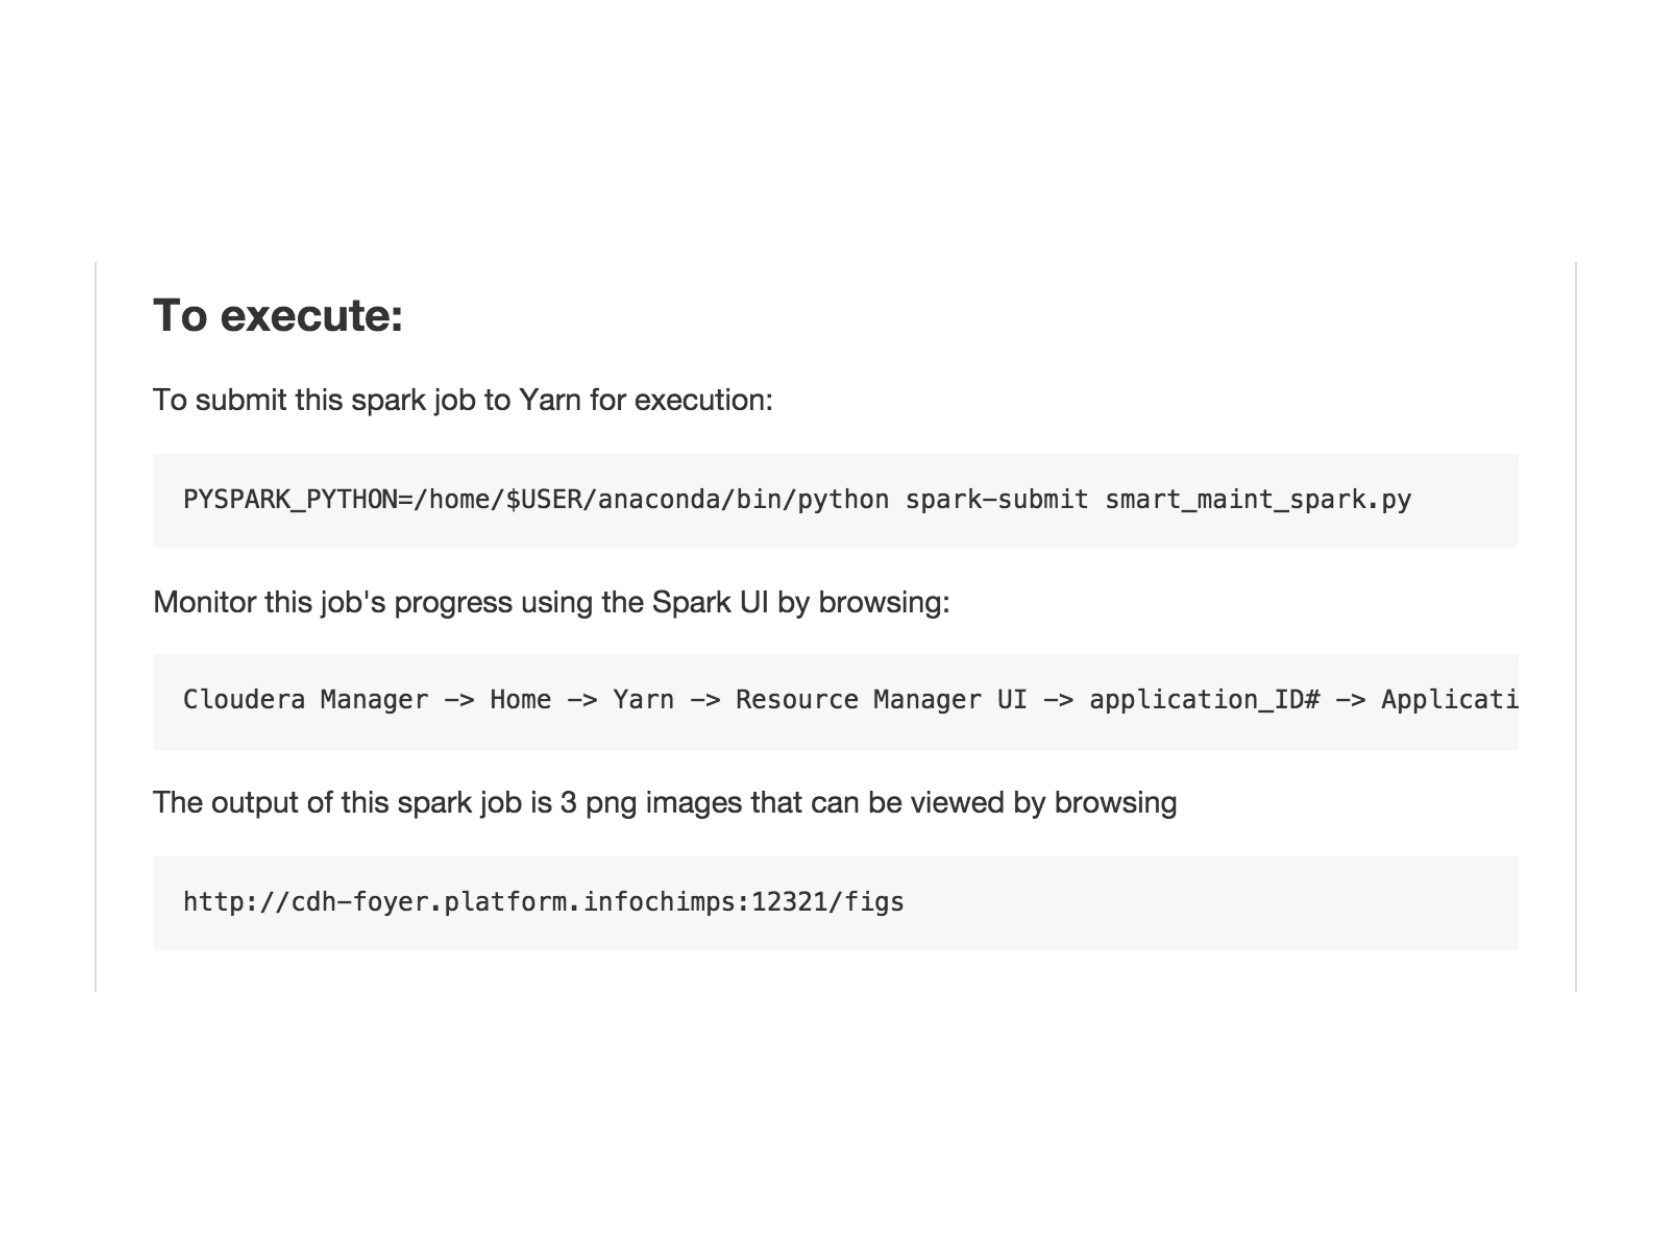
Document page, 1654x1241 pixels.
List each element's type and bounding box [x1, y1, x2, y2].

picture [82, 262, 1600, 992]
